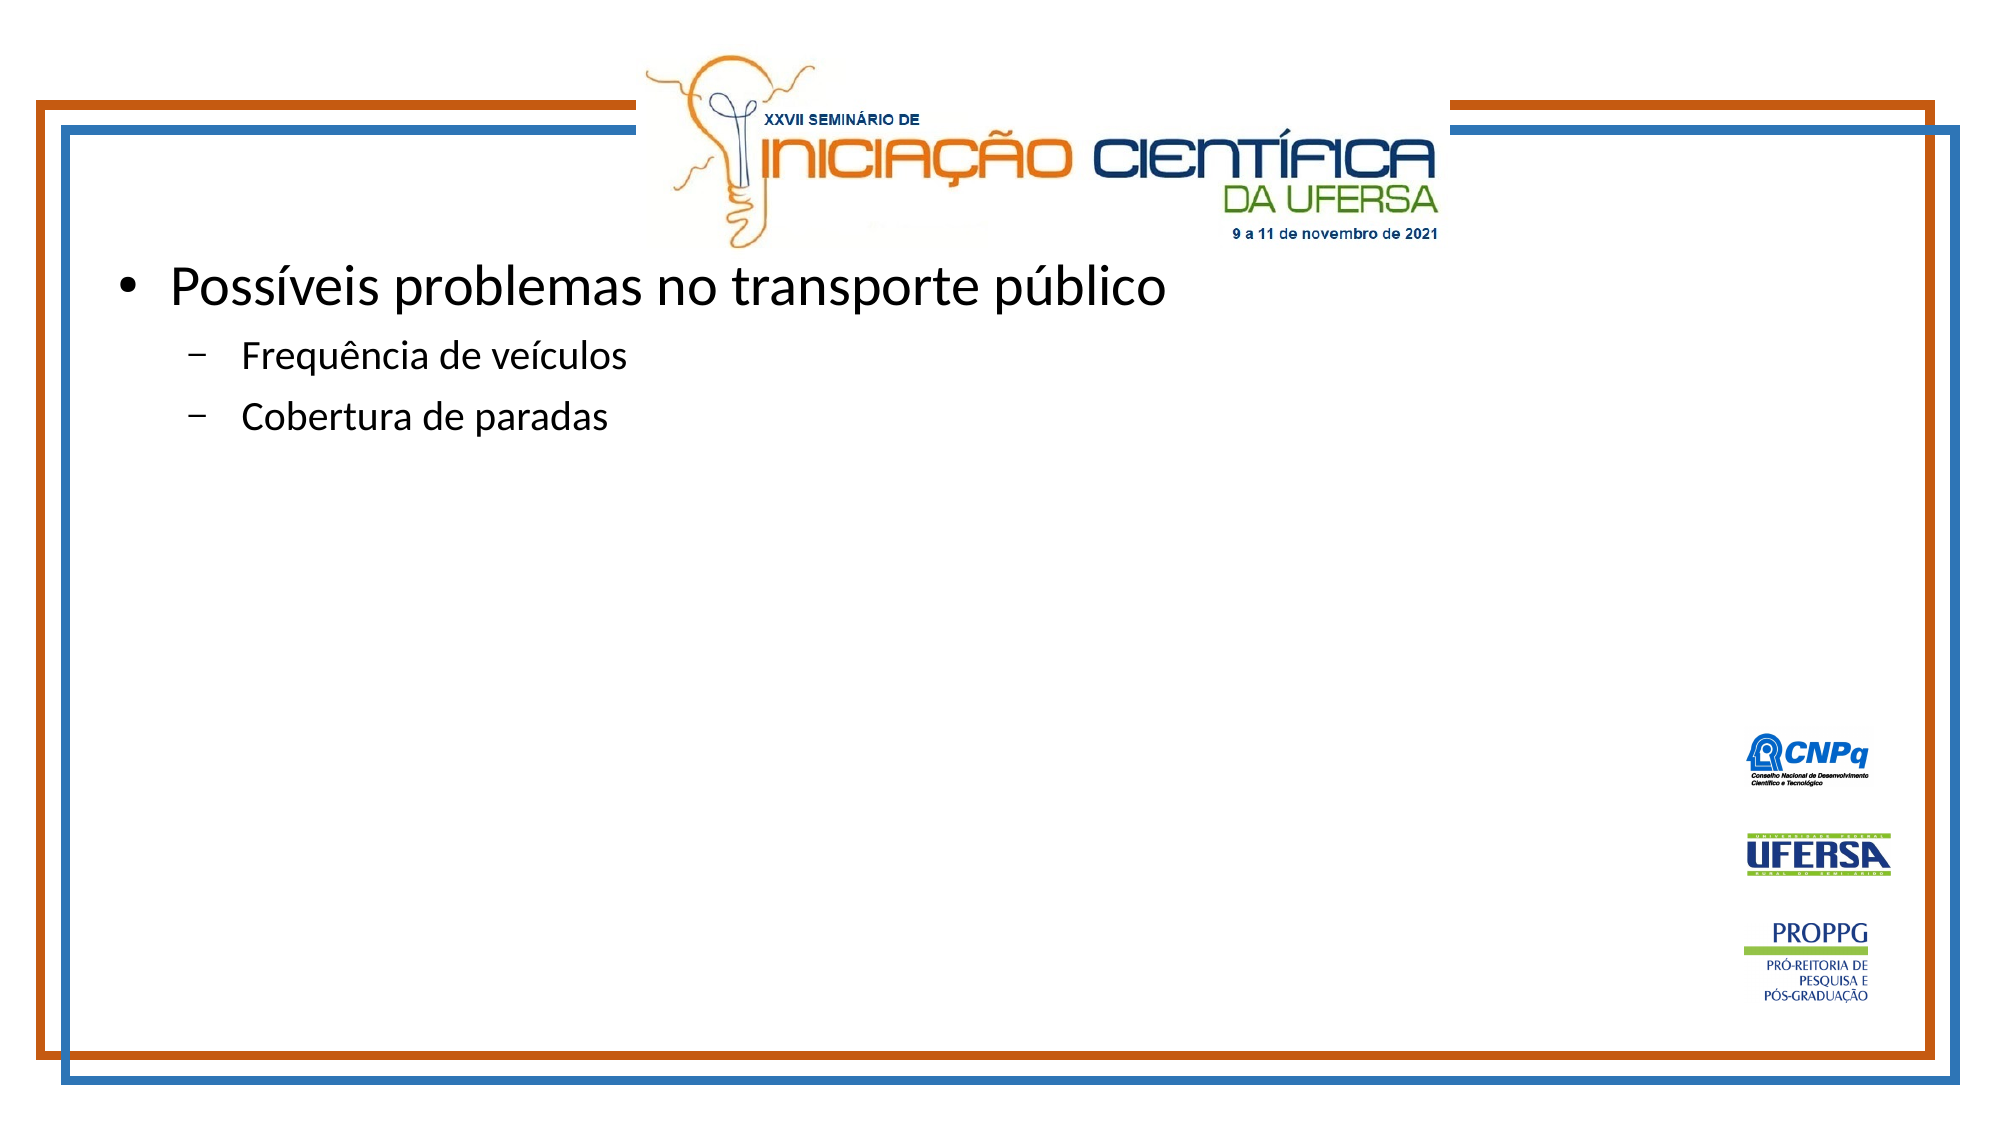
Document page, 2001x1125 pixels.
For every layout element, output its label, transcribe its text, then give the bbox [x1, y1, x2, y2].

list Possíveis problemas no transporte público Frequência de veículos Cobertura de paradas [99, 263, 1900, 916]
picture [636, 44, 1450, 259]
picture [1744, 923, 1868, 1003]
